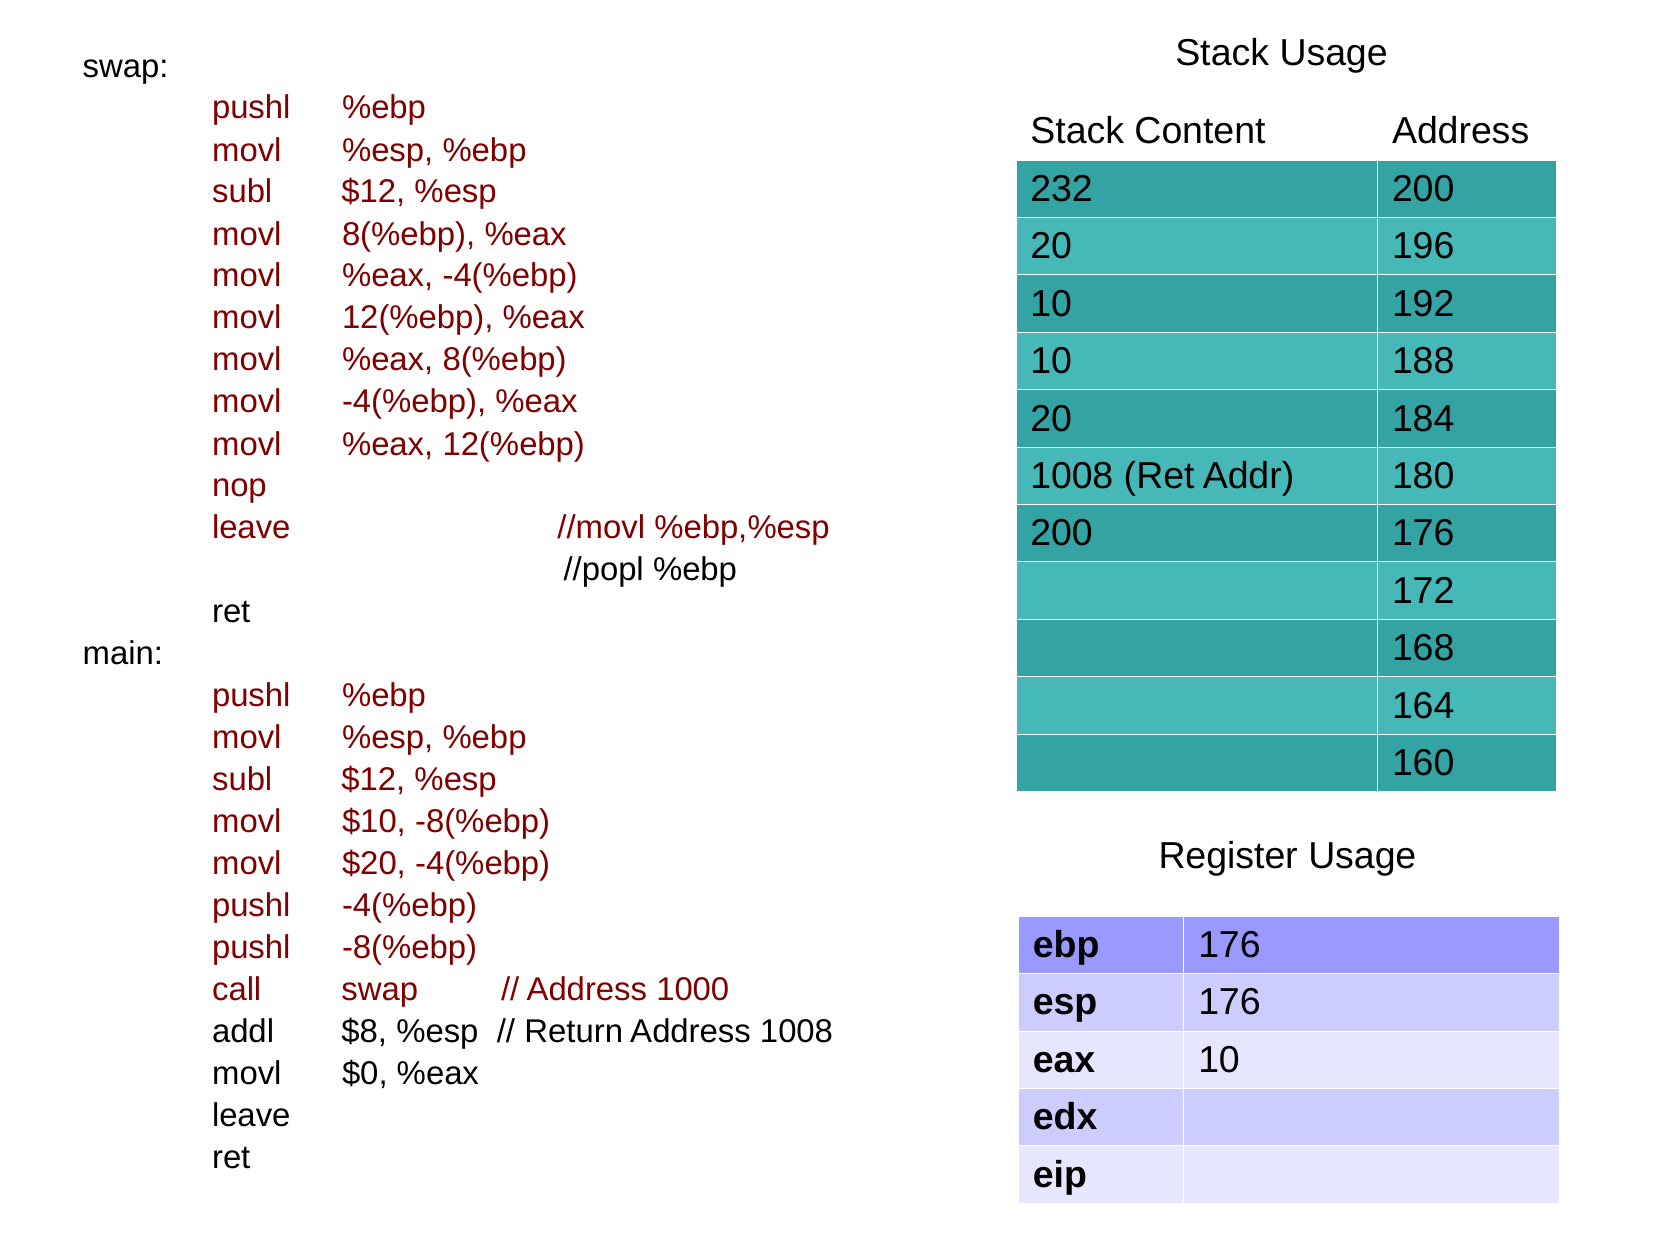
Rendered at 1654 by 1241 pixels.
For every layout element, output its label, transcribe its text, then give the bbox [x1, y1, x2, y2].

table_cell 232 [1017, 161, 1377, 217]
table_cell 200 [1378, 161, 1556, 217]
table_cell 10 [1184, 1032, 1559, 1088]
table_cell 176 [1184, 974, 1559, 1031]
table_cell [1017, 620, 1377, 676]
table_cell 1008 (Ret Addr) [1017, 448, 1377, 504]
table_cell 10 [1017, 333, 1377, 389]
table_cell 192 [1378, 275, 1556, 332]
list swap: pushl %ebp movl %esp, %ebp subl $12, %esp movl 8(%ebp), %eax movl %eax, -4(%ebp) movl 12(%ebp), %eax movl %eax, 8(%ebp) movl -4(%ebp), %eax movl %eax, 12(%ebp) nop leave //movl %ebp,%esp //popl %ebp ret main: pushl %ebp movl %esp, %ebp subl $12, %esp movl $10, -8(%ebp) movl $20, -4(%ebp) pushl -4(%ebp) pushl -8(%ebp) call swap // Address 1000 addl $8, %esp // Return Address 1008 movl $0, %eax leave ret [82, 47, 969, 1182]
table_header Stack Content [1017, 103, 1377, 160]
text_box Register Usage [1015, 826, 1560, 884]
table_cell eip [1019, 1146, 1183, 1203]
table_cell 10 [1017, 275, 1377, 332]
table_cell 20 [1017, 218, 1377, 274]
table_cell 168 [1378, 620, 1556, 676]
table_cell [1184, 1146, 1559, 1203]
table_cell 164 [1378, 677, 1556, 734]
table_cell 184 [1378, 390, 1556, 447]
table_cell 200 [1017, 505, 1377, 561]
table_cell eax [1019, 1032, 1183, 1088]
table_header ebp [1019, 917, 1183, 973]
table_cell esp [1019, 974, 1183, 1031]
table_header Address [1378, 103, 1556, 160]
table_cell [1017, 677, 1377, 734]
table_cell [1184, 1089, 1559, 1145]
table_cell 160 [1378, 735, 1556, 791]
table_cell edx [1019, 1089, 1183, 1145]
table_cell 196 [1378, 218, 1556, 274]
table_cell [1017, 735, 1377, 791]
table_header 176 [1184, 917, 1559, 973]
text_box Stack Usage [1009, 23, 1554, 81]
table_cell 188 [1378, 333, 1556, 389]
table_cell 180 [1378, 448, 1556, 504]
table_cell 20 [1017, 390, 1377, 447]
table_cell 172 [1378, 562, 1556, 619]
table_cell [1017, 562, 1377, 619]
table_cell 176 [1378, 505, 1556, 561]
